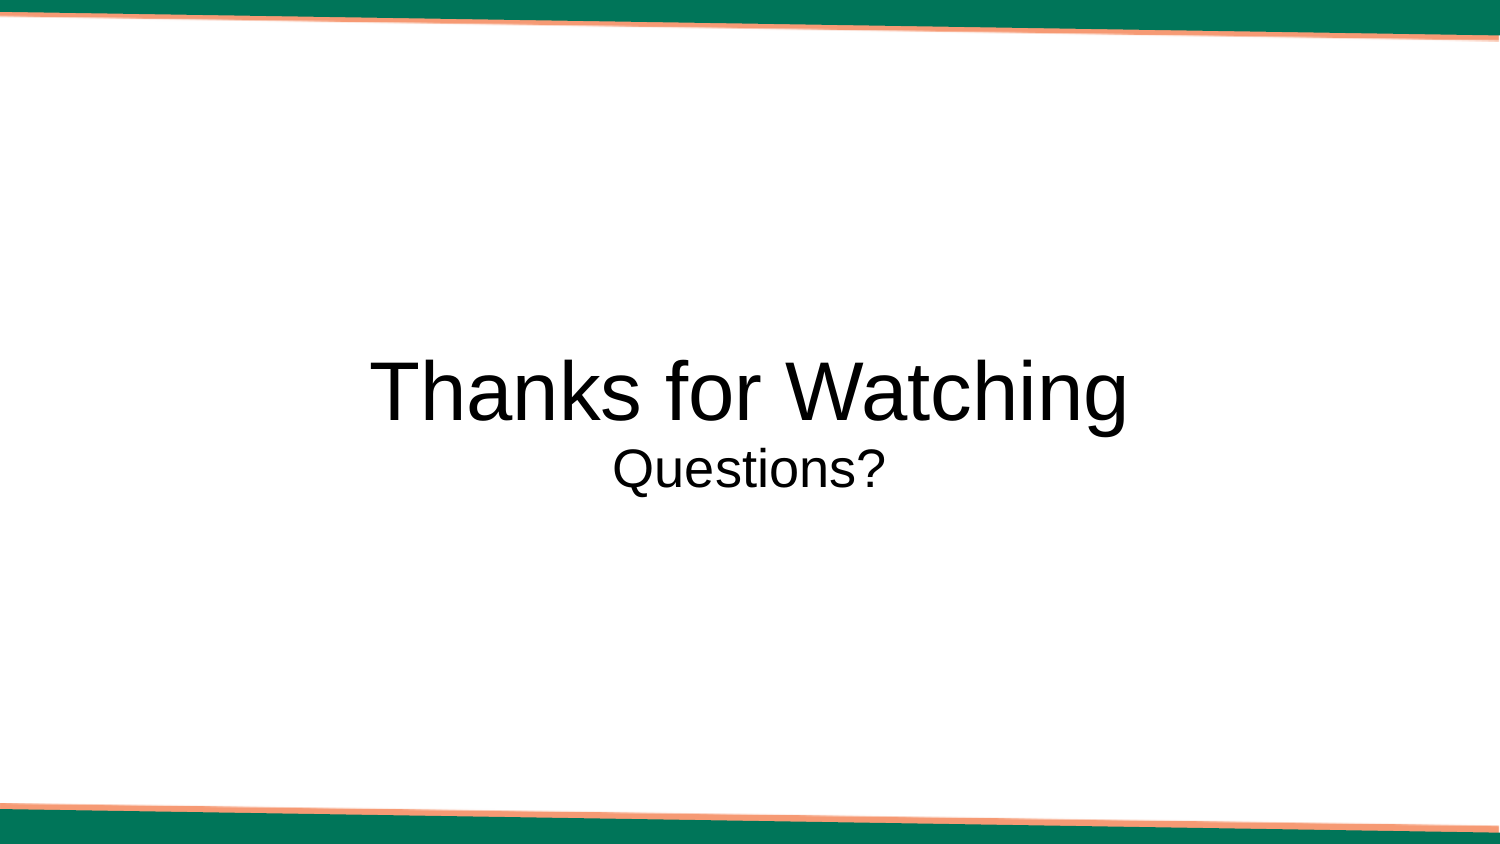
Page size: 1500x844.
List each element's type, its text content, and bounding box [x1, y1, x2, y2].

subtitle Thanks for Watching Questions? [206, 330, 1294, 514]
